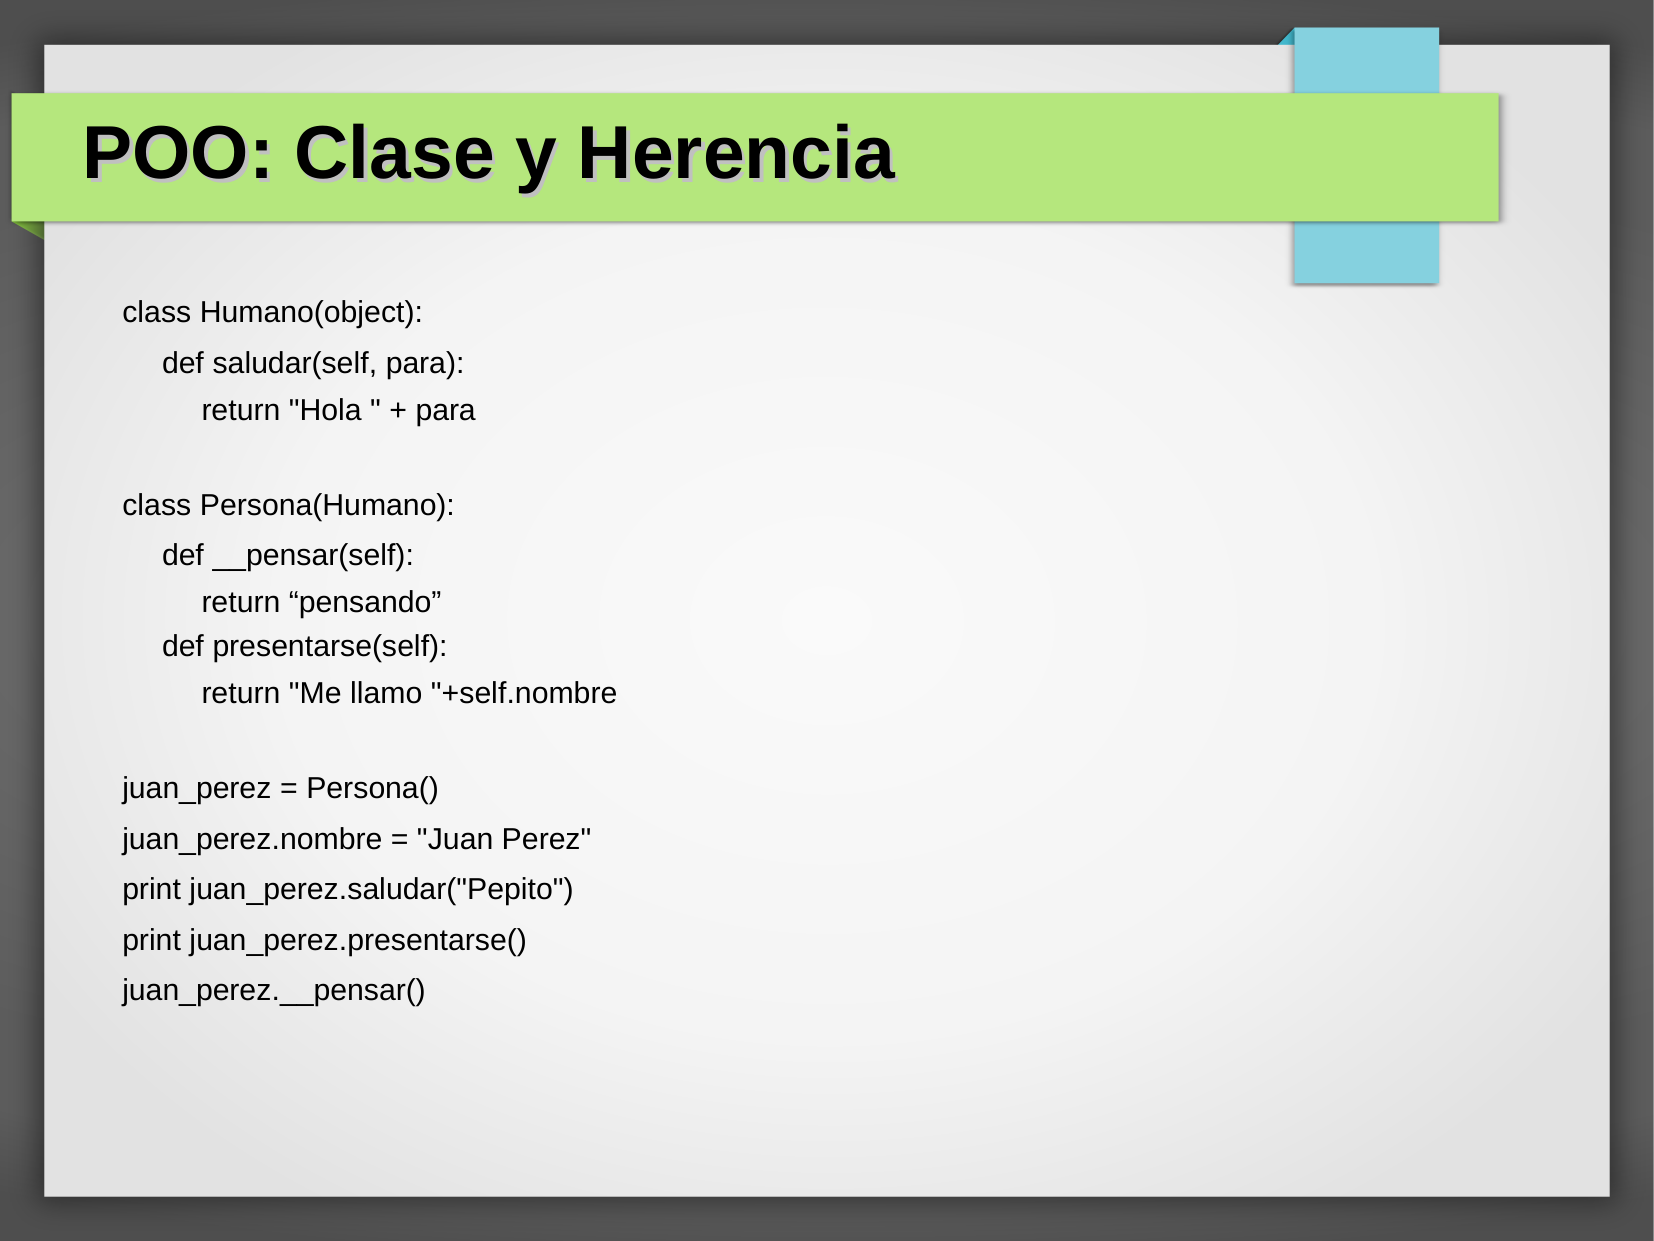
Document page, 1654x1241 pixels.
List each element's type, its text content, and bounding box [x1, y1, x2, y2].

picture [0, 0, 1654, 1241]
title POO: Clase y Herencia [82, 49, 1571, 257]
list class Humano(object): def saludar(self, para): return "Hola " + para class Persona(Humano): def __pensar(self): return “pensando” def presentarse(self): return "Me llamo "+self.nombre juan_perez = Persona() juan_perez.nombre = "Juan Perez" print juan_perez.saludar("Pepito") print juan_perez.presentarse() juan_perez.__pensar() [82, 295, 1571, 1015]
